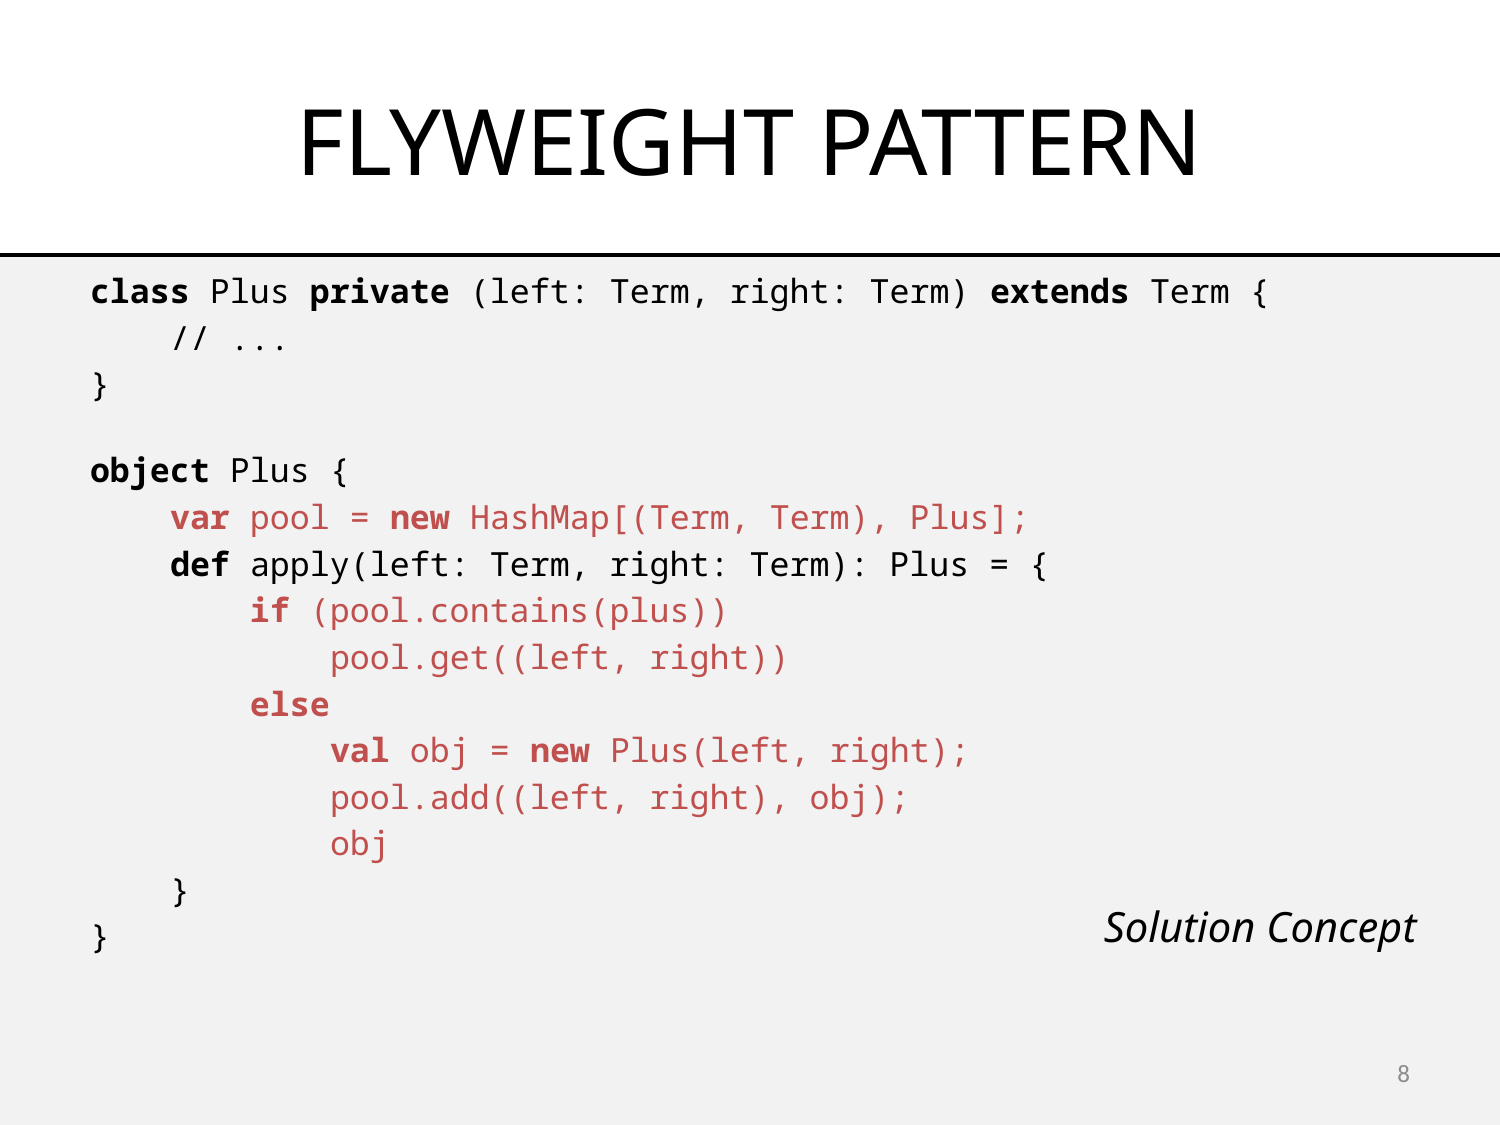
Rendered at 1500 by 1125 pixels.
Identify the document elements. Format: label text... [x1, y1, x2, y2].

list Solution Concept [891, 893, 1432, 1008]
slide_number <number> [1074, 1042, 1425, 1103]
title FLYWEIGHT PATTERN [75, 45, 1425, 233]
list class Plus private (left: Term, right: Term) extends Term { // ... } object Plus { var pool = new HashMap[(Term, Term), Plus]; def apply(left: Term, right: Term): Plus = { if (pool.contains(plus)) pool.get((left, right)) else val obj = new Plus(left, right); pool.add((left, right), obj); obj } } [75, 262, 1425, 1005]
